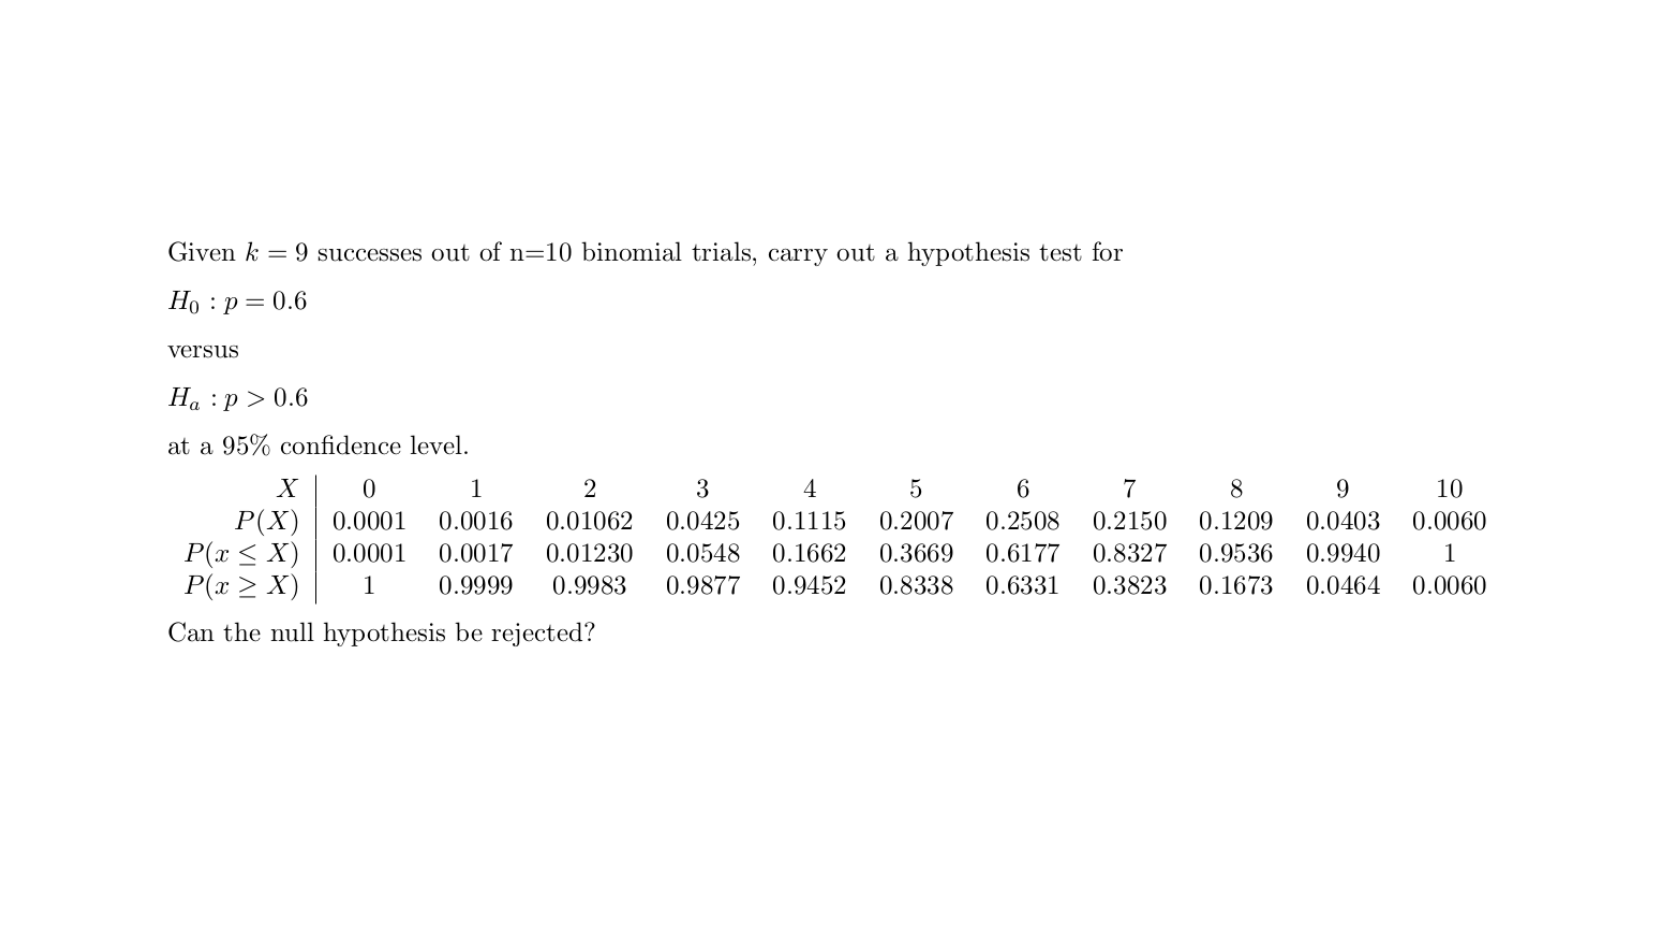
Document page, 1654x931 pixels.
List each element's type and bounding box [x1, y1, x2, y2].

picture [161, 236, 1498, 654]
